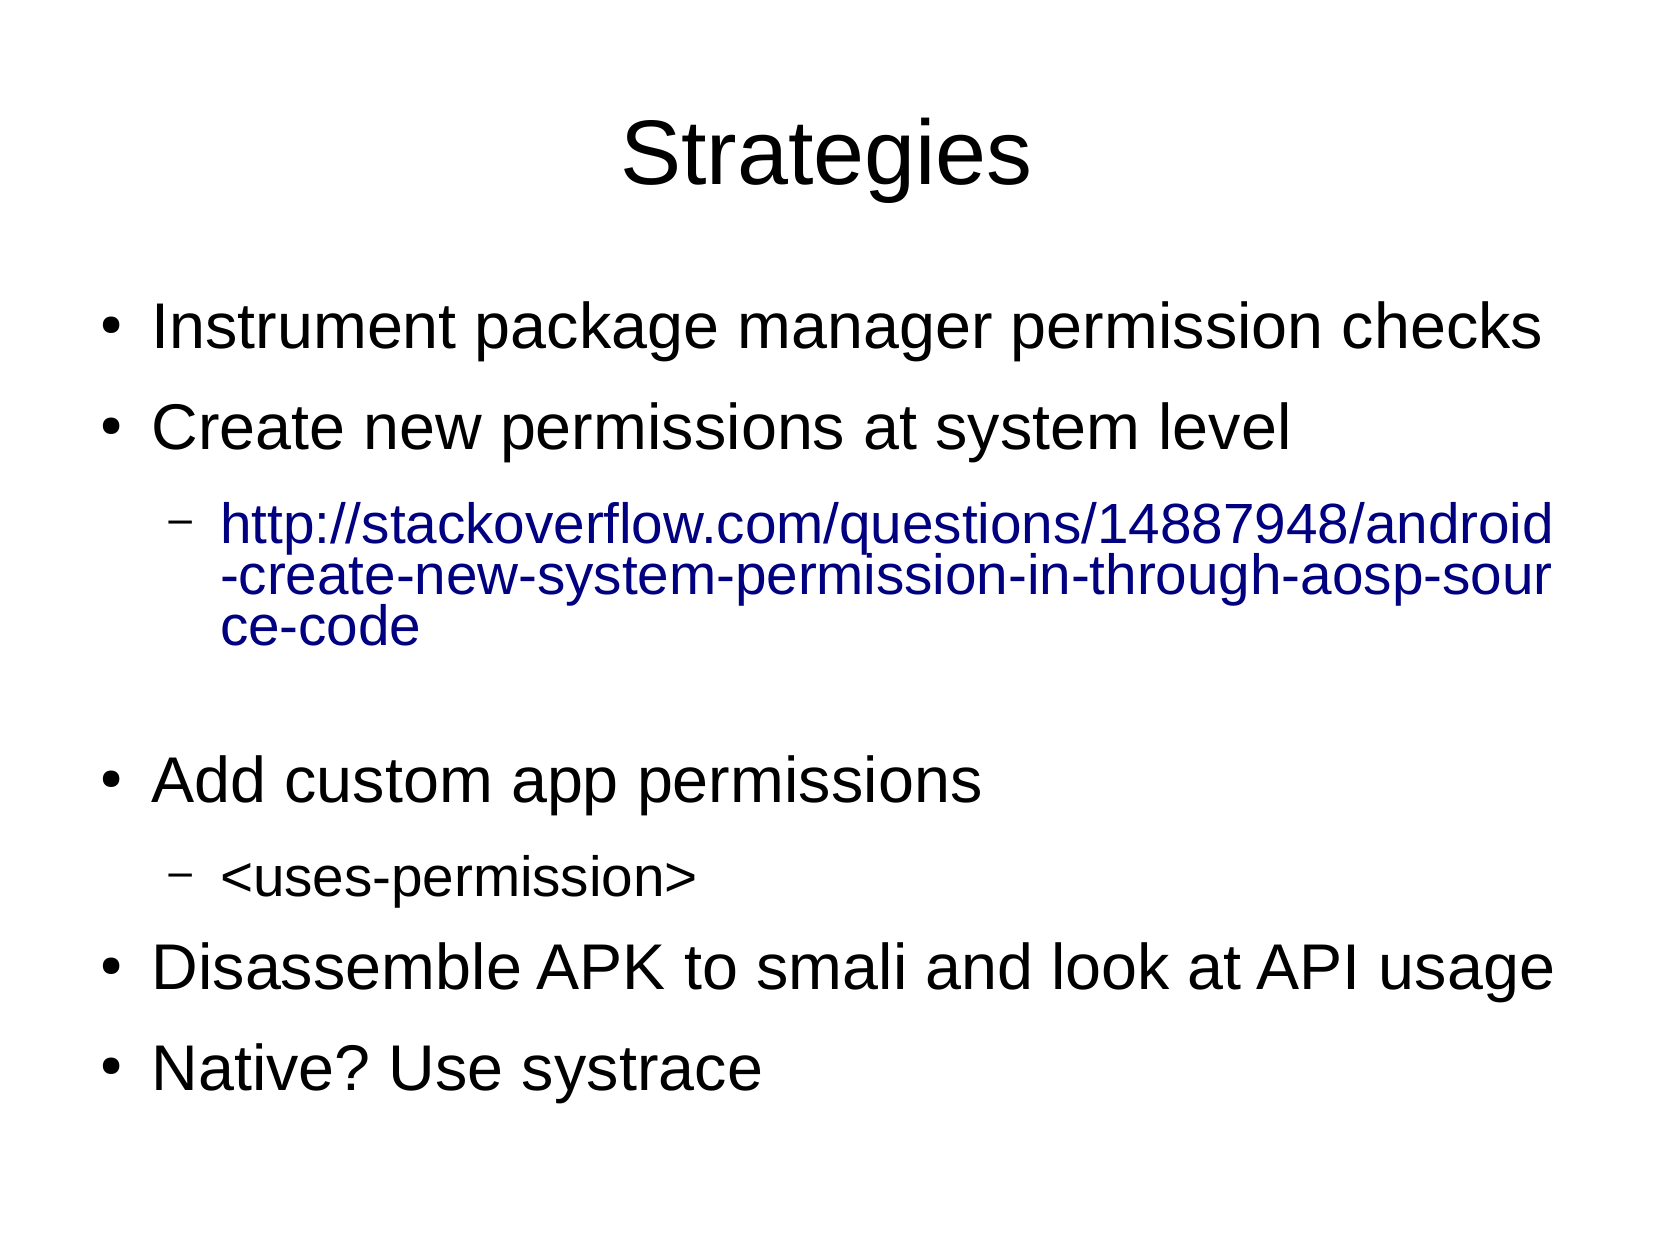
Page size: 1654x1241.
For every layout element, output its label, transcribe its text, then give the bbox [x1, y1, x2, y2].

list Instrument package manager permission checks Create new permissions at system level http://stackoverflow.com/questions/14887948/android-create-new-system-permission-in-through-aosp-source-code Add custom app permissions <uses-permission> Disassemble APK to smali and look at API usage Native? Use systrace [82, 290, 1571, 1010]
title Strategies [82, 49, 1571, 257]
